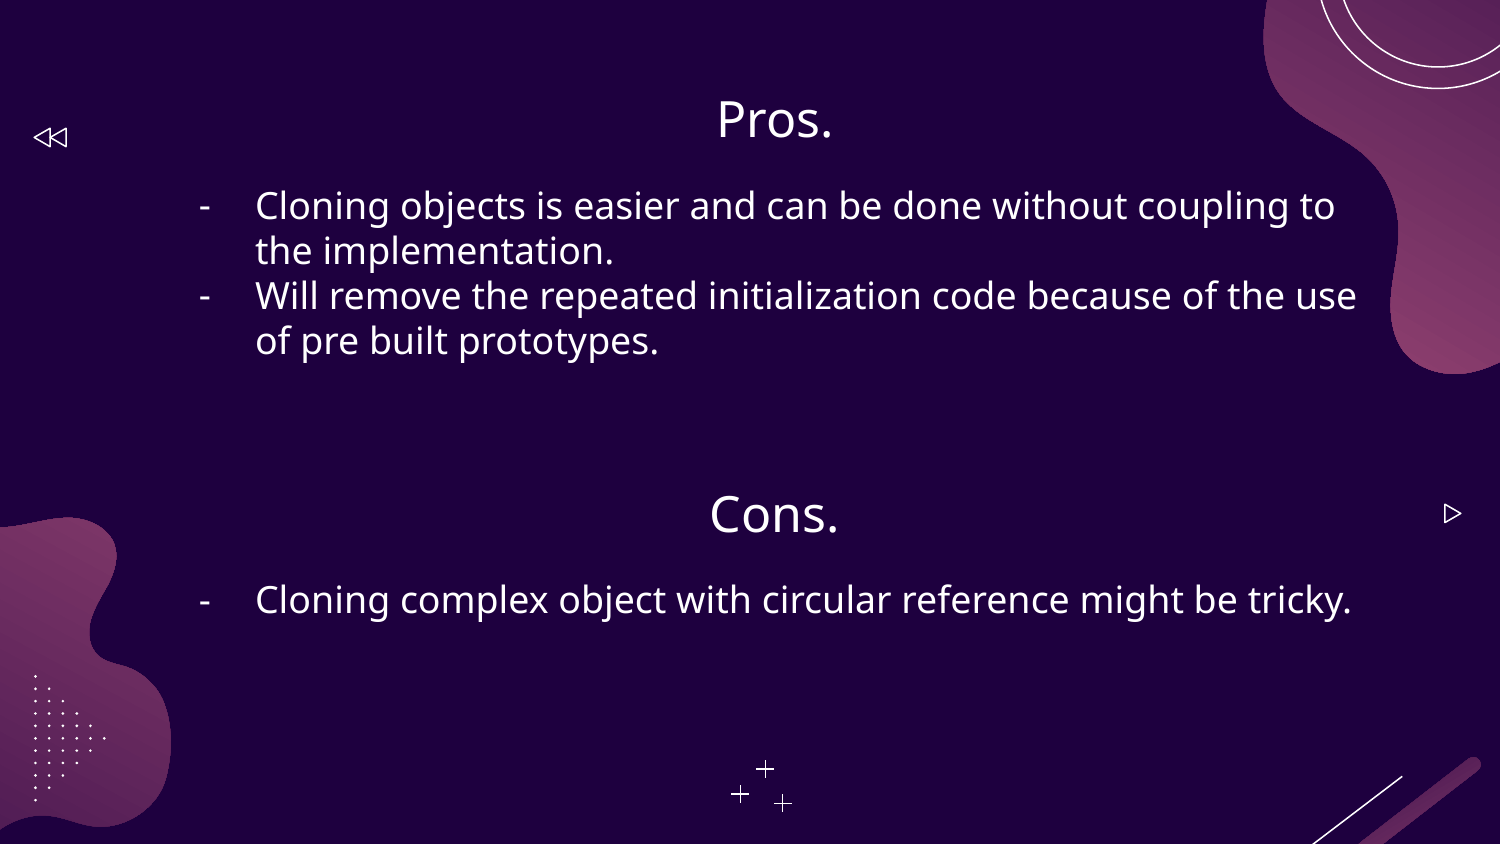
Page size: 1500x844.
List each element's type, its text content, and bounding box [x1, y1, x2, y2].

text_box Cons. [143, 467, 1407, 562]
text_box Pros. [143, 72, 1407, 167]
text_box Cloning complex object with circular reference might be tricky. [165, 562, 1385, 646]
text_box Cloning objects is easier and can be done without coupling to the implementation. Will remove the repeated initialization code because of the use of pre built prototypes. [165, 166, 1385, 389]
